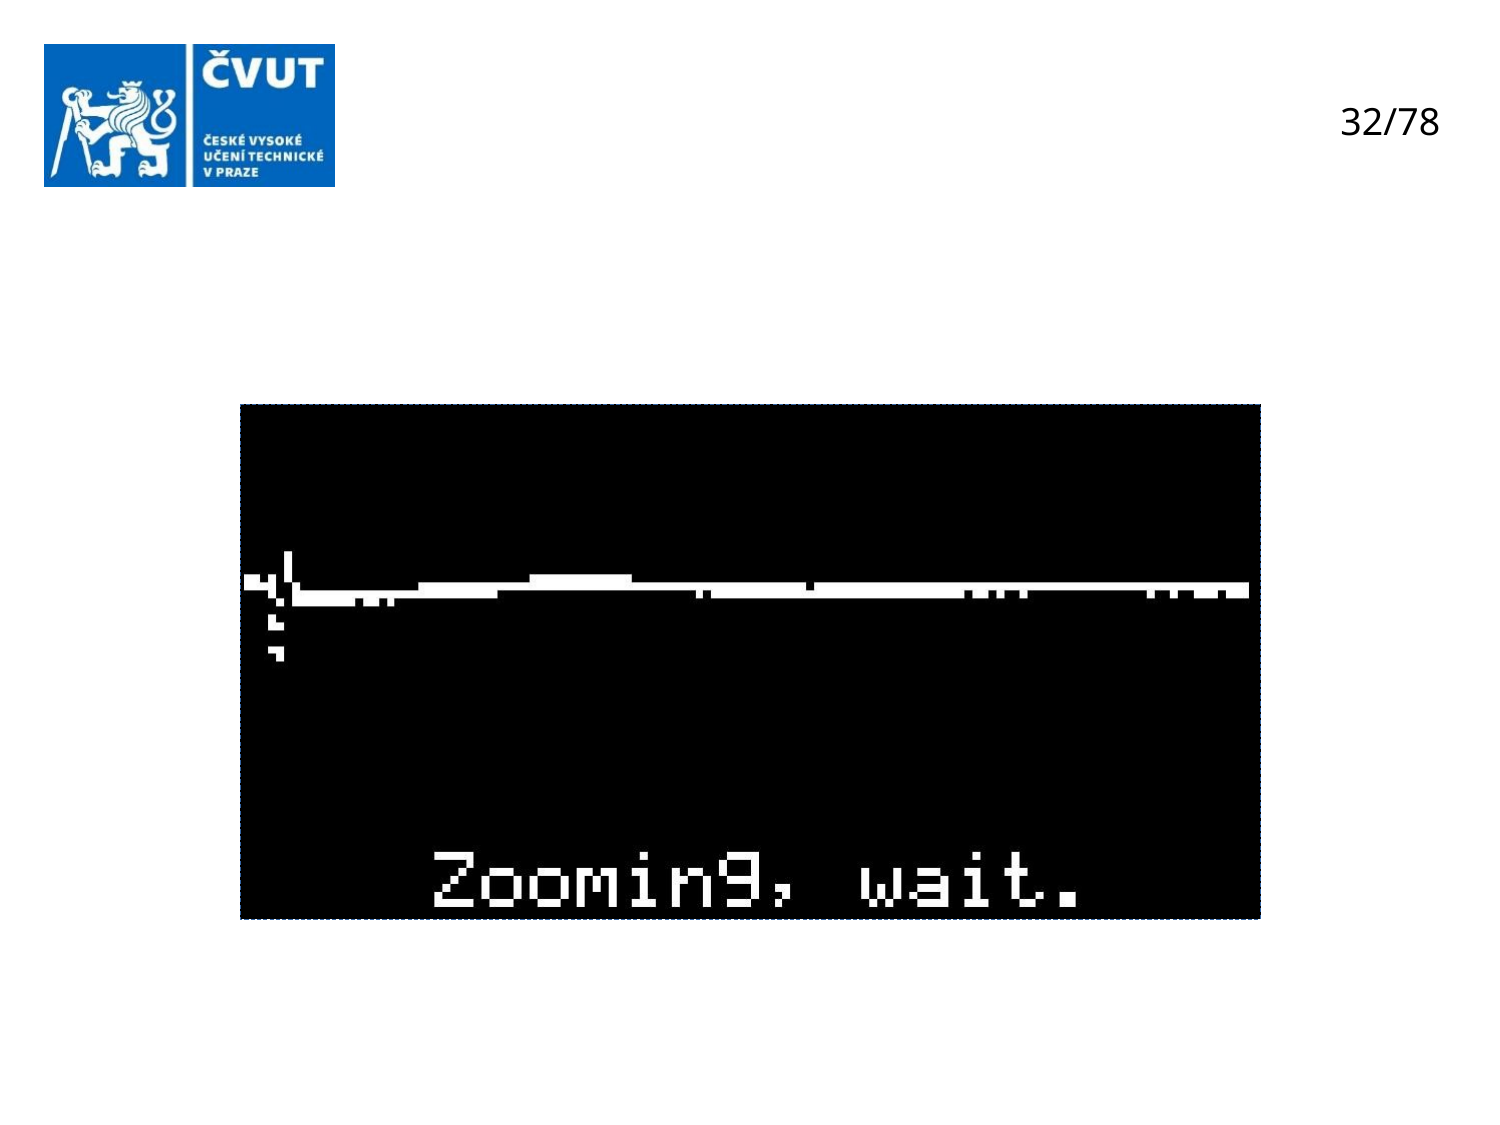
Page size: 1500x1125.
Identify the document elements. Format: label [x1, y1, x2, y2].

list [177, 501, 1456, 1081]
picture [44, 44, 335, 187]
picture [240, 404, 1261, 920]
